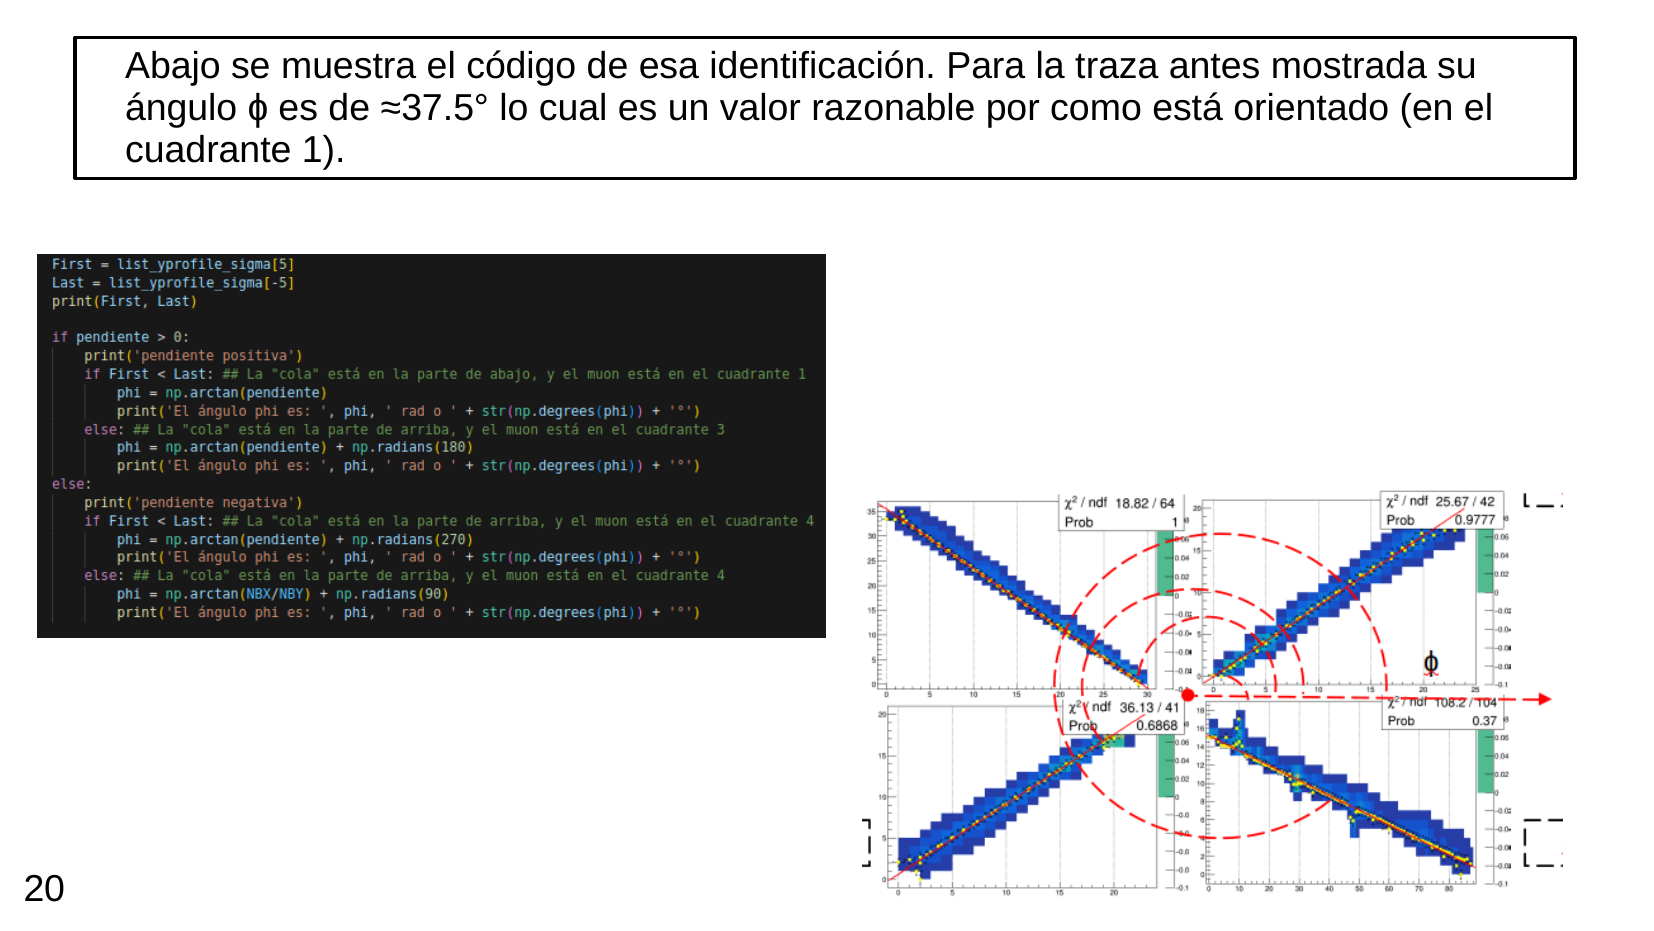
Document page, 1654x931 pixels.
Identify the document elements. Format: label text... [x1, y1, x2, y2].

text_box <number> [8, 860, 638, 931]
text_box Abajo se muestra el código de esa identificación. Para la traza antes mostrada su ángulo ɸ es de ≈37.5° lo cual es un valor razonable por como está orientado (en el cuadrante 1). [75, 37, 1576, 179]
picture [862, 487, 1563, 901]
picture [37, 254, 826, 638]
